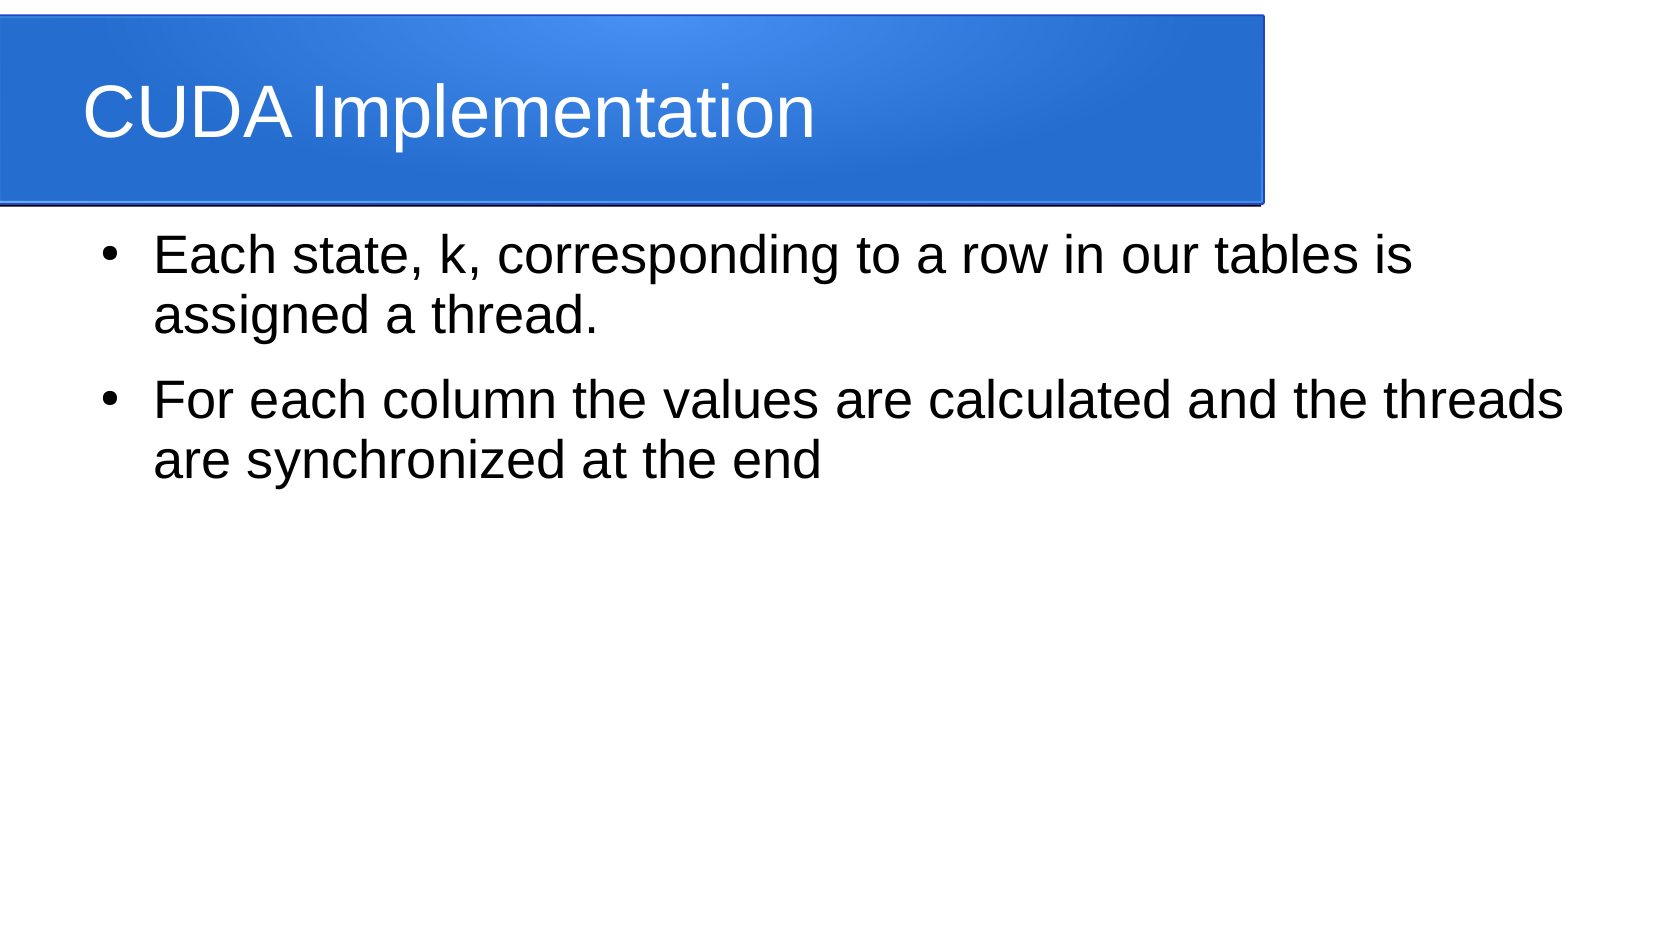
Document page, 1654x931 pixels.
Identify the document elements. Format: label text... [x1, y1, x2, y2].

title CUDA Implementation [82, 35, 1235, 189]
list Each state, k, corresponding to a row in our tables is assigned a thread. For each column the values are calculated and the threads are synchronized at the end [82, 224, 1571, 764]
